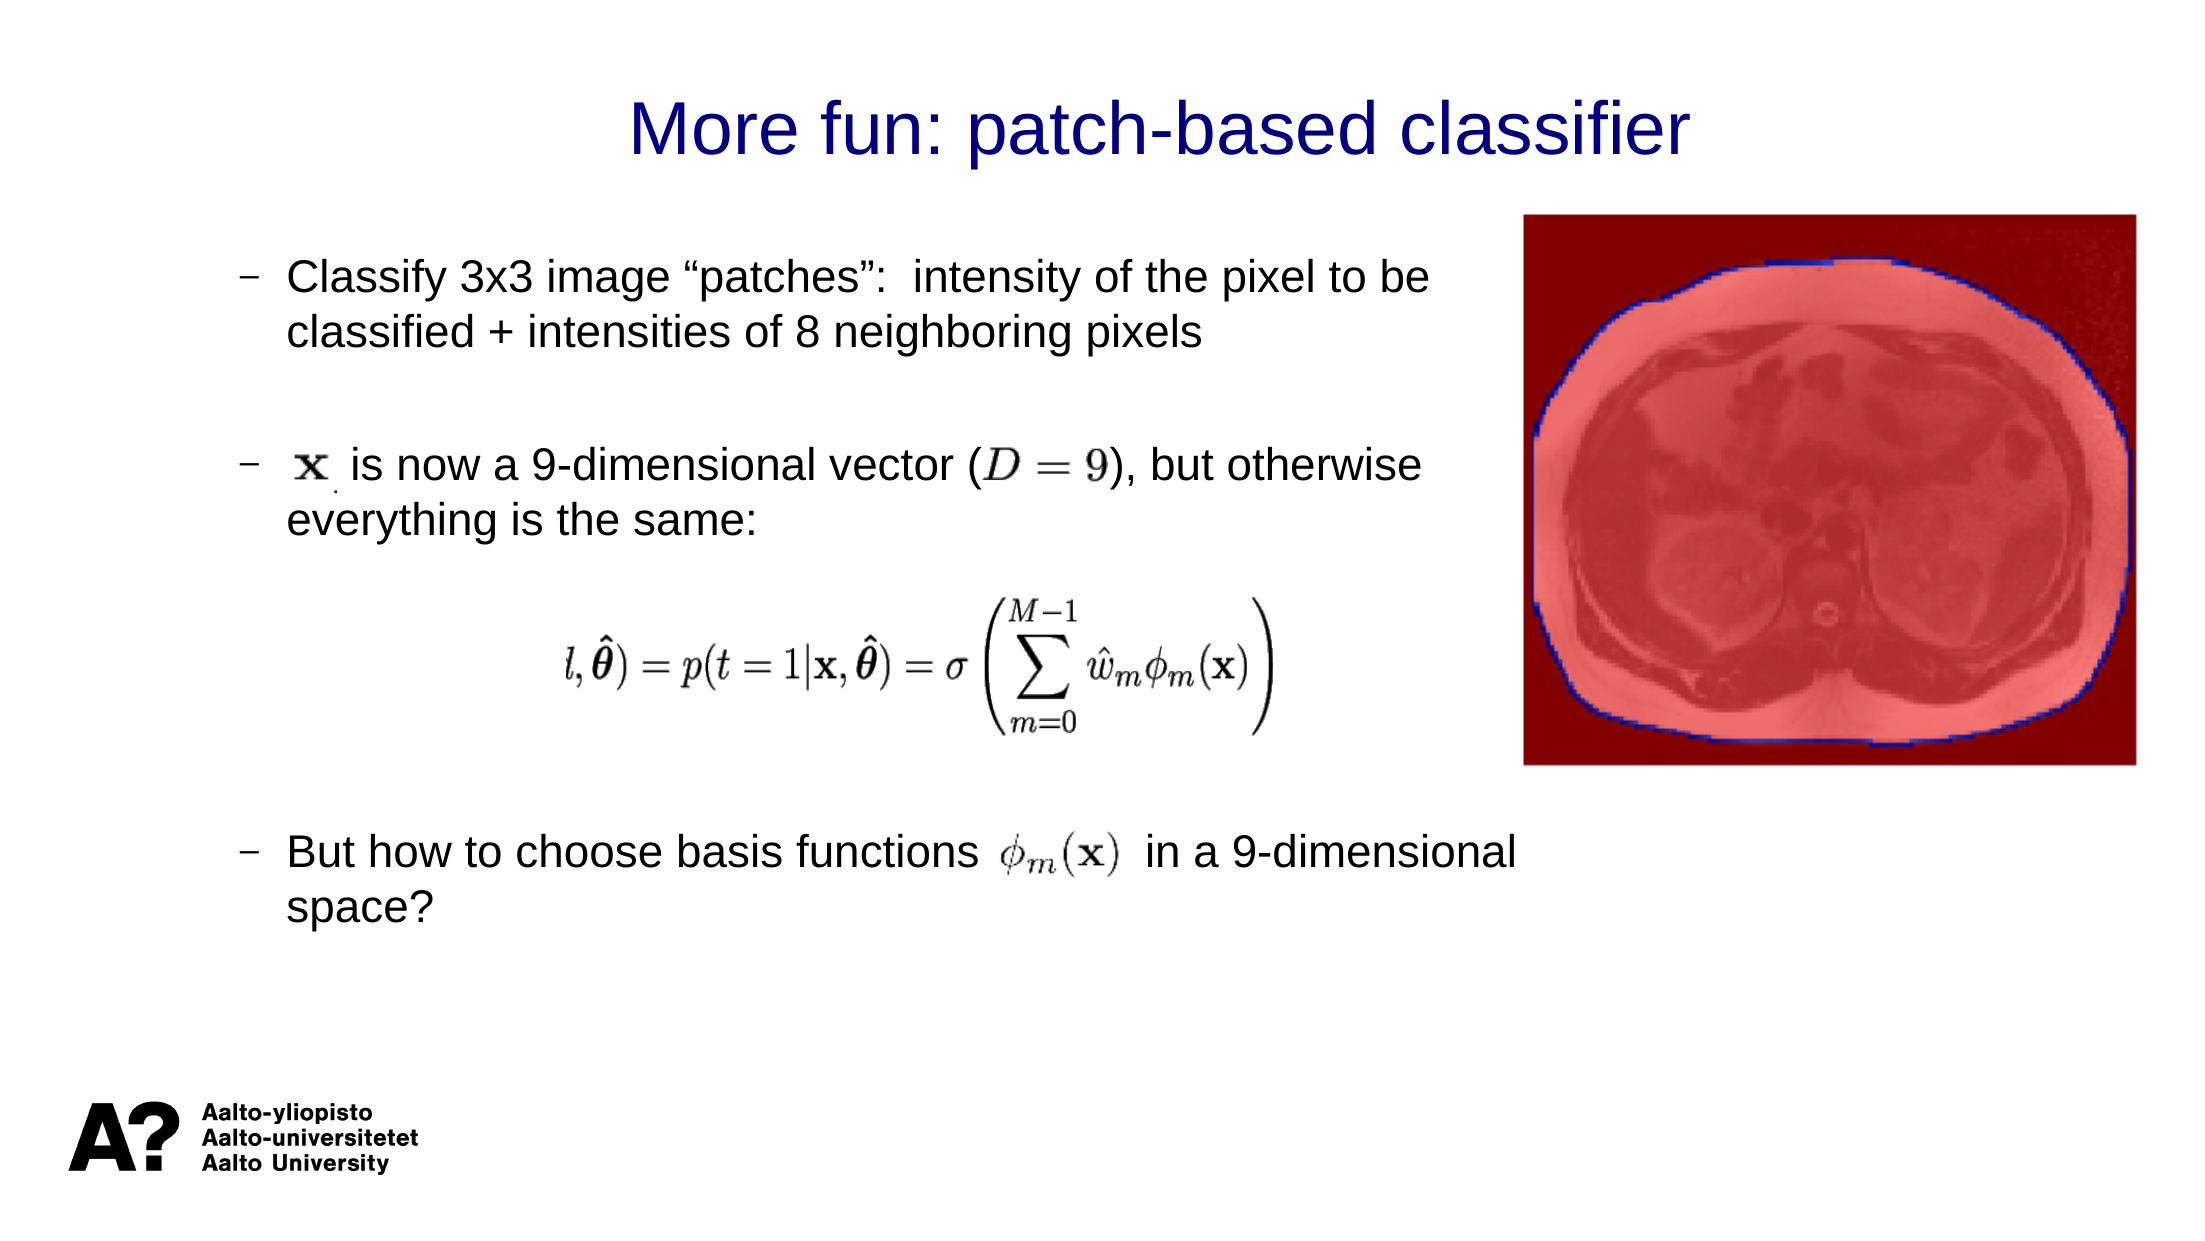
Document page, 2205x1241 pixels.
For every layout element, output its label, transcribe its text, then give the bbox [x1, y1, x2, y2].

text_box Classify 3x3 image “patches”: intensity of the pixel to be classified + intensities of 8 neighboring pixels is now a 9-dimensional vector ( ), but otherwise everything is the same: But how to choose basis functions in a 9-dimensional space? [149, 238, 1522, 343]
picture [996, 779, 1125, 930]
picture [974, 434, 1119, 490]
title More fun: patch-based classifier [504, 65, 1817, 179]
picture [566, 586, 1291, 778]
picture [291, 453, 337, 493]
picture [0, 1035, 488, 1239]
picture [1522, 211, 2145, 776]
